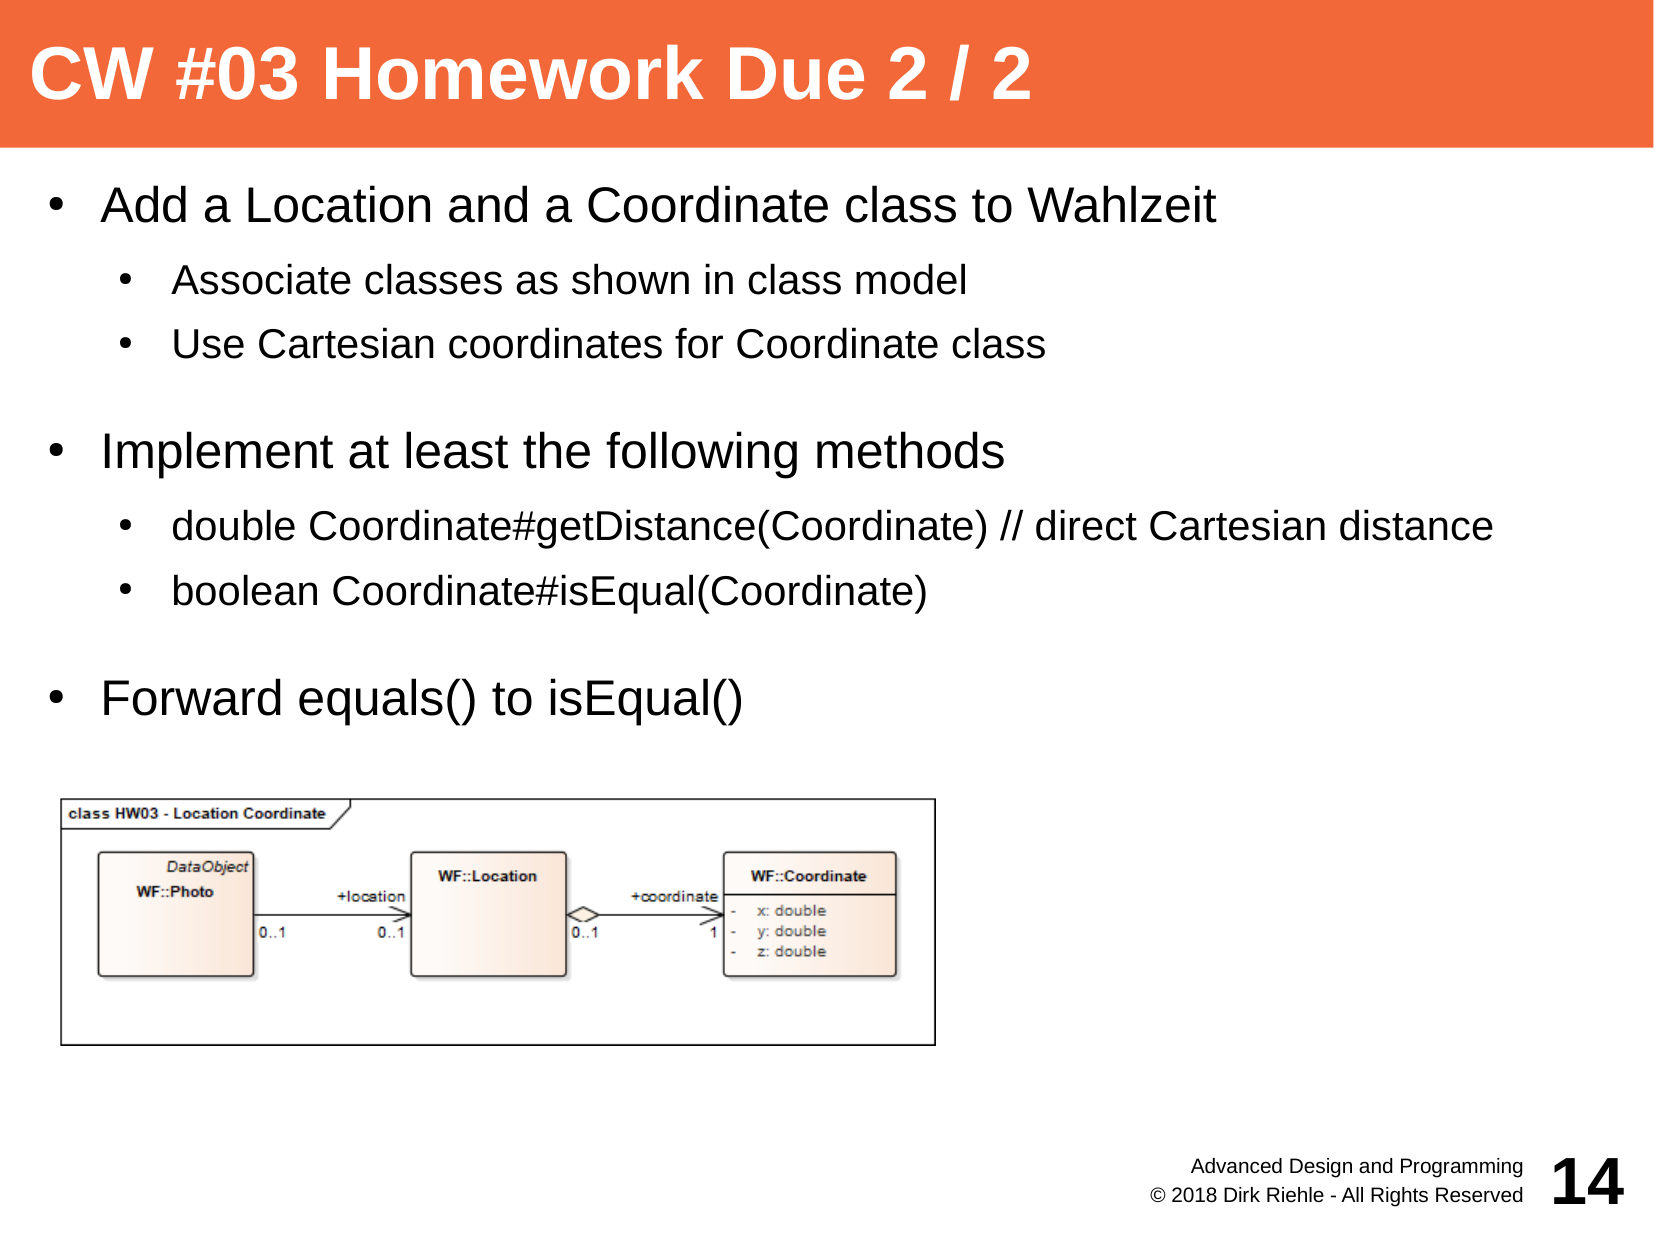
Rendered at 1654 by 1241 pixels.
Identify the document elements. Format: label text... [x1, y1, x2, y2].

picture [59, 797, 936, 1046]
list Add a Location and a Coordinate class to Wahlzeit Associate classes as shown in class model Use Cartesian coordinates for Coordinate class Implement at least the following methods double Coordinate#getDistance(Coordinate) // direct Cartesian distance boolean Coordinate#isEqual(Coordinate) Forward equals() to isEqual() [29, 177, 1625, 1063]
title CW #03 Homework Due 2 / 2 [0, 0, 1654, 148]
